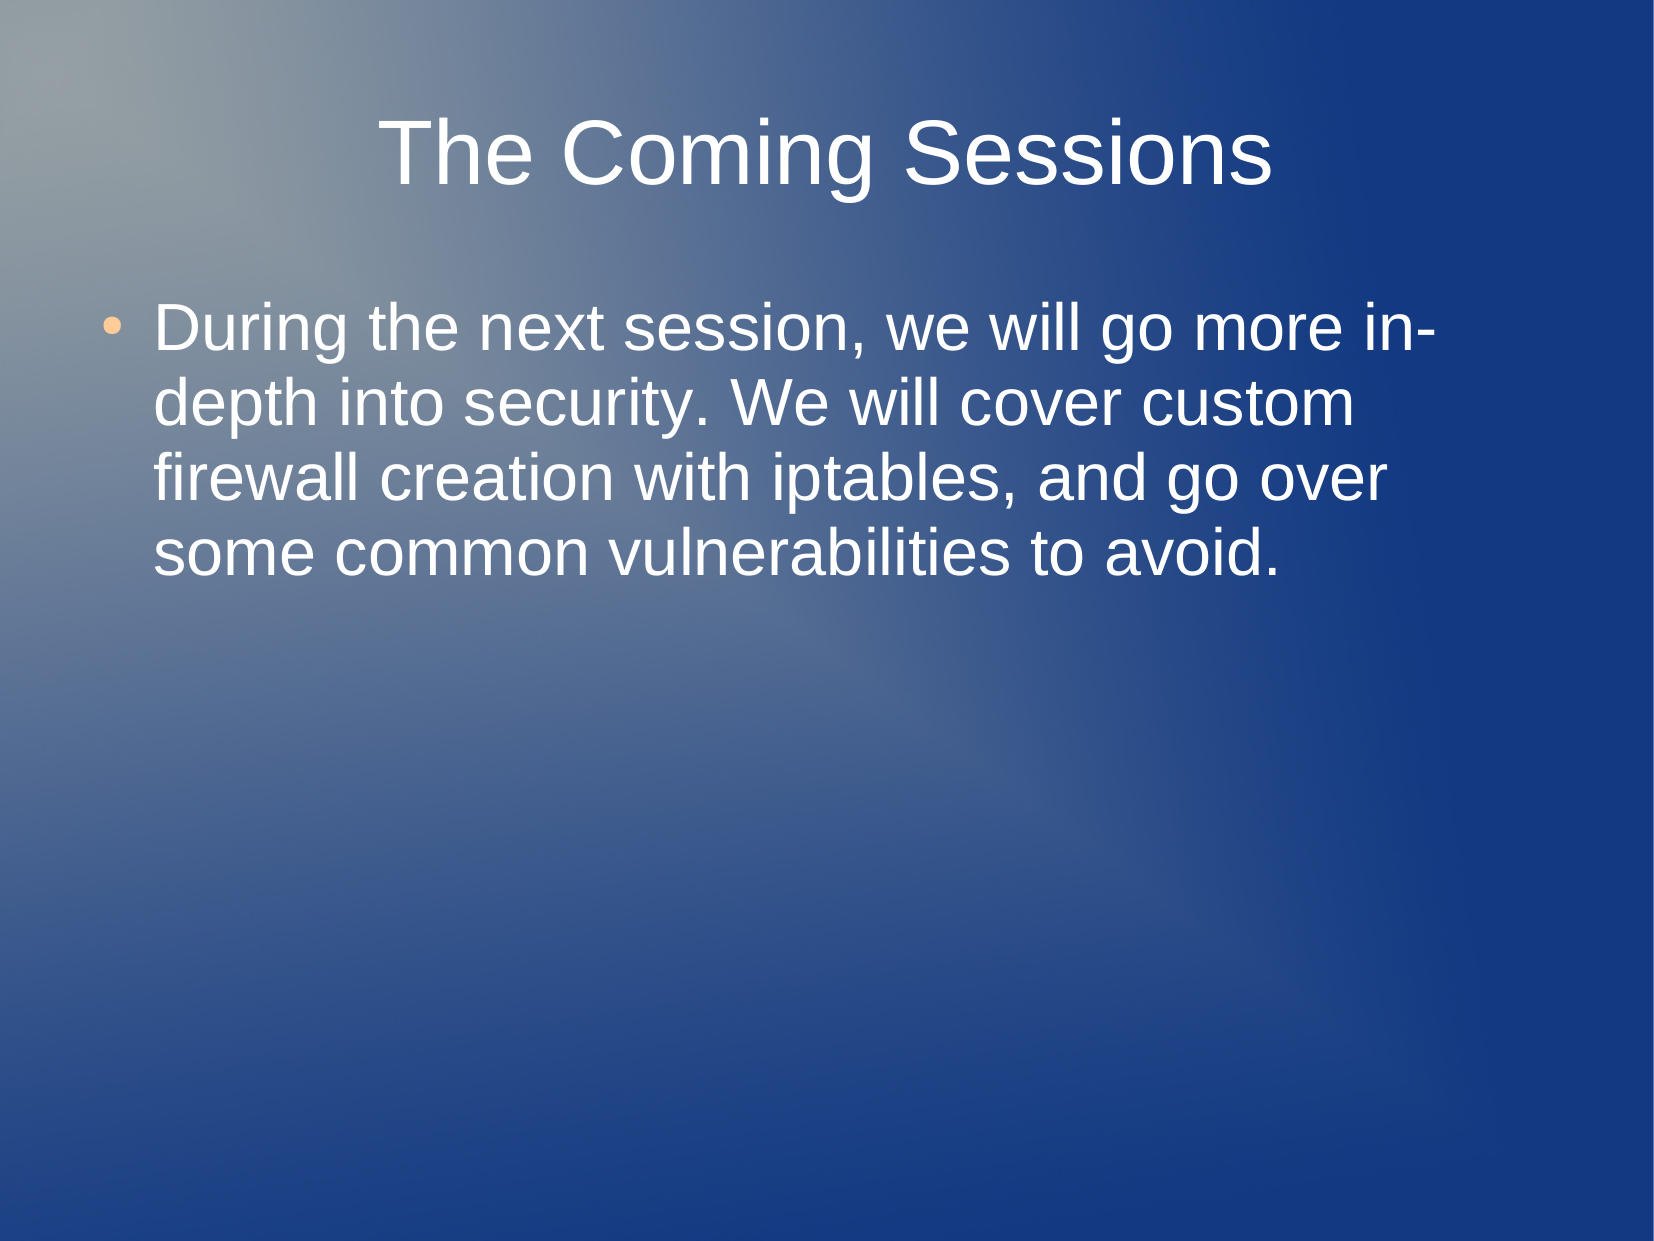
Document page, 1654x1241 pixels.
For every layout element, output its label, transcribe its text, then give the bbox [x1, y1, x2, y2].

list During the next session, we will go more in-depth into security. We will cover custom firewall creation with iptables, and go over some common vulnerabilities to avoid. [82, 290, 1571, 1109]
picture [0, 0, 1654, 1241]
title The Coming Sessions [82, 49, 1571, 257]
